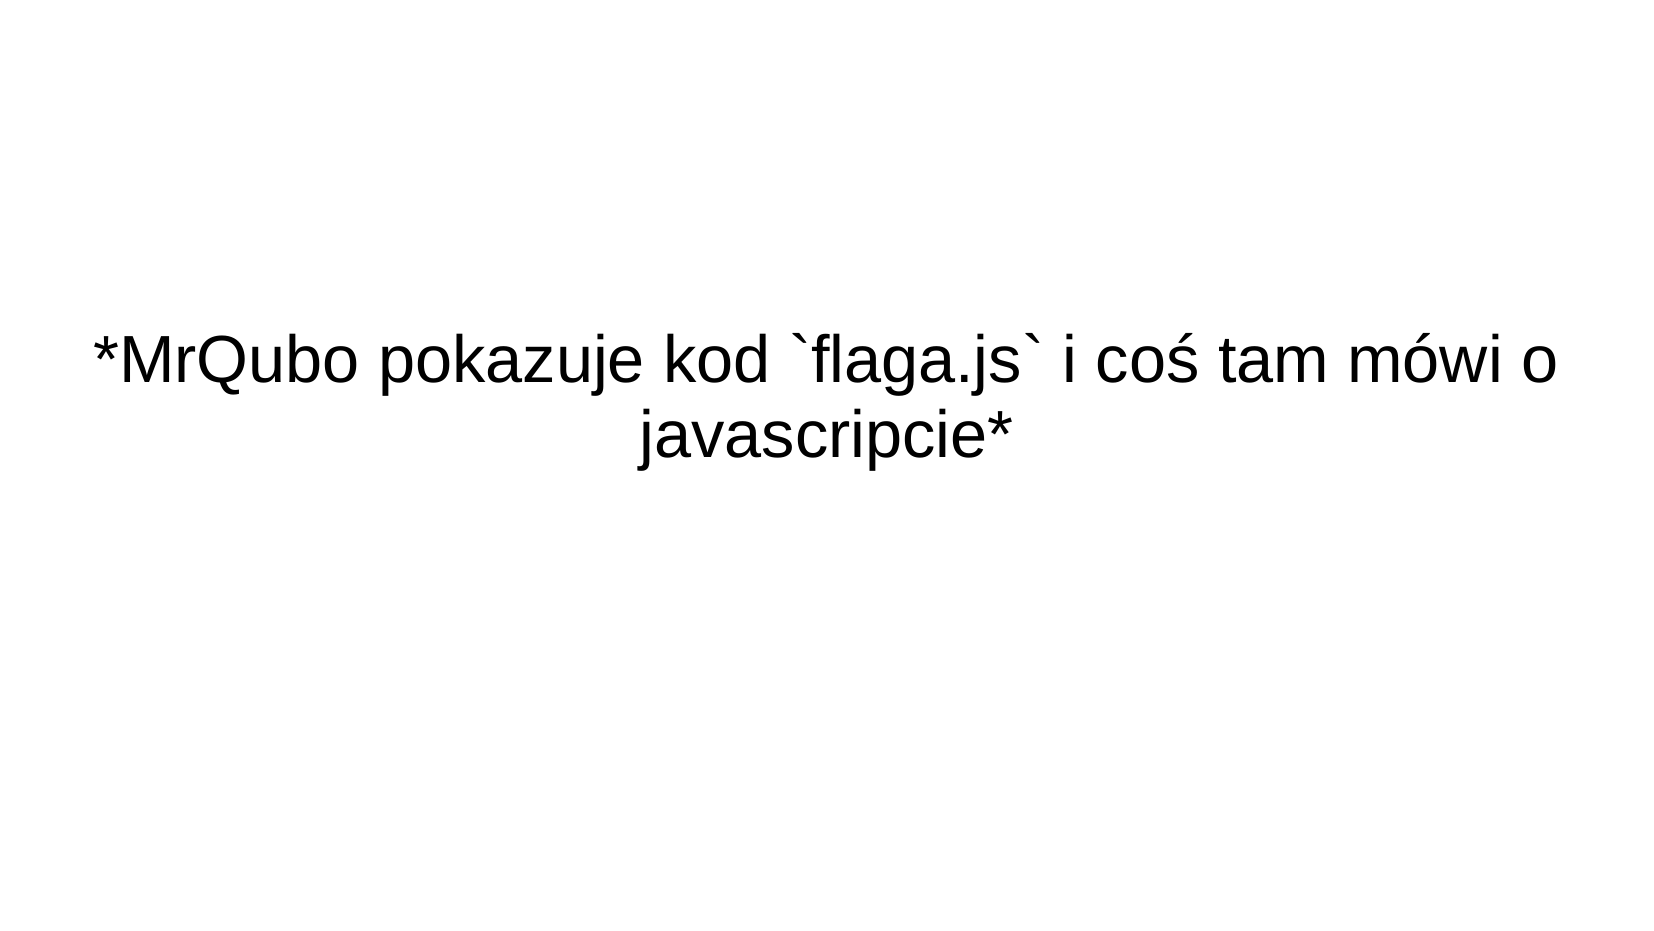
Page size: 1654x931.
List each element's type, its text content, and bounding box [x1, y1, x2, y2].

subtitle *MrQubo pokazuje kod `flaga.js` i coś tam mówi o javascripcie* [82, 37, 1571, 757]
